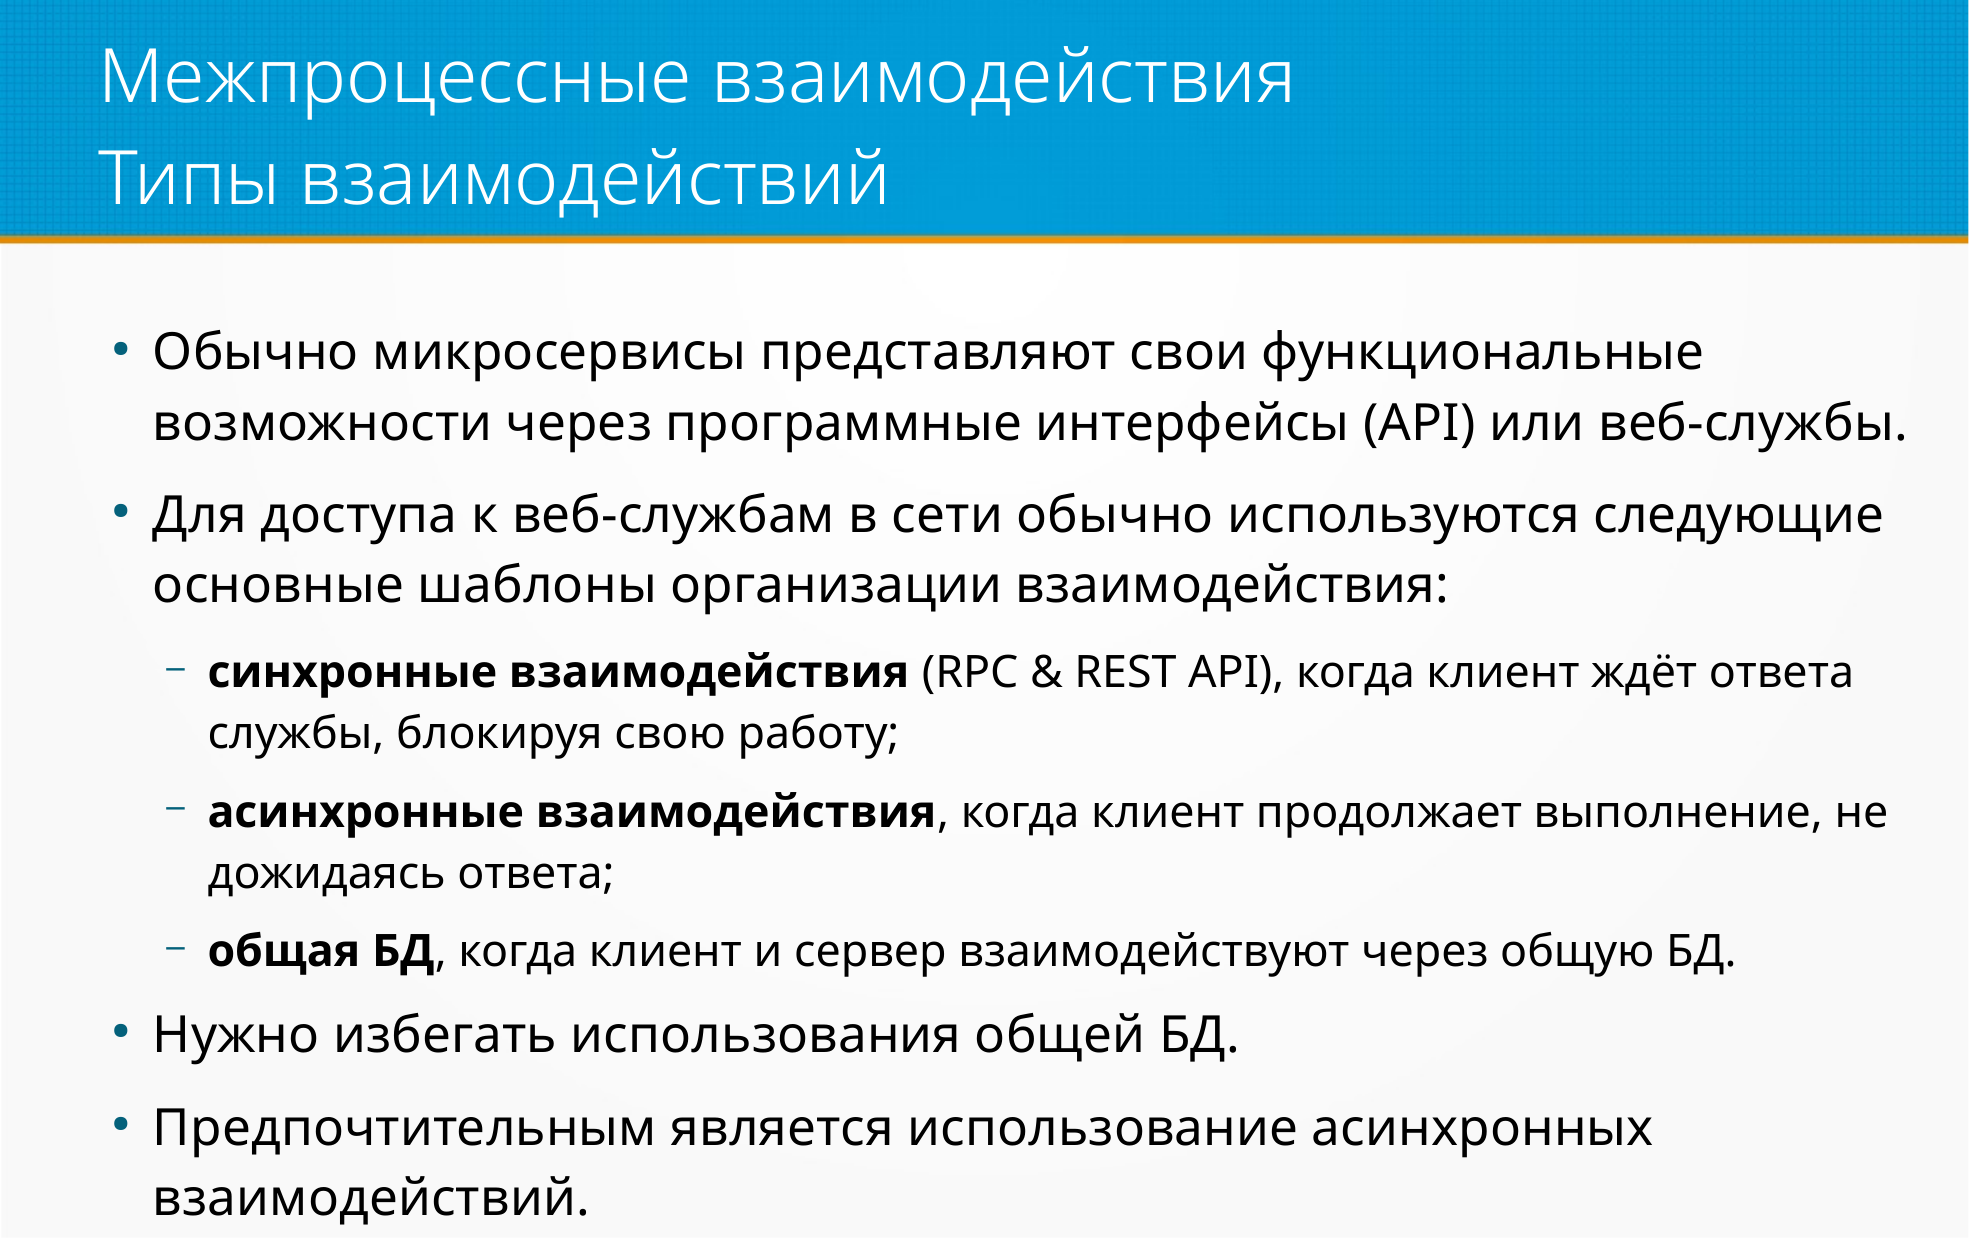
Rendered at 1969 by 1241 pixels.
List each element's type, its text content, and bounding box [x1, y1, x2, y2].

list Обычно микросервисы представляют свои функциональные возможности через программные интерфейсы (API) или веб-службы. Для доступа к веб-службам в сети обычно используются следующие основные шаблоны организации взаимодействия: синхронные взаимодействия (RPC & REST API), когда клиент ждёт ответа службы, блокируя свою работу; асинхронные взаимодействия, когда клиент продолжает выполнение, не дожидаясь ответа; общая БД, когда клиент и сервер взаимодействуют через общую БД. Нужно избегать использования общей БД. Предпочтительным является использование асинхронных взаимодействий. [98, 315, 1969, 1241]
picture [0, 233, 1969, 1241]
title Межпроцессные взаимодействия Типы взаимодействий [98, 19, 1870, 227]
